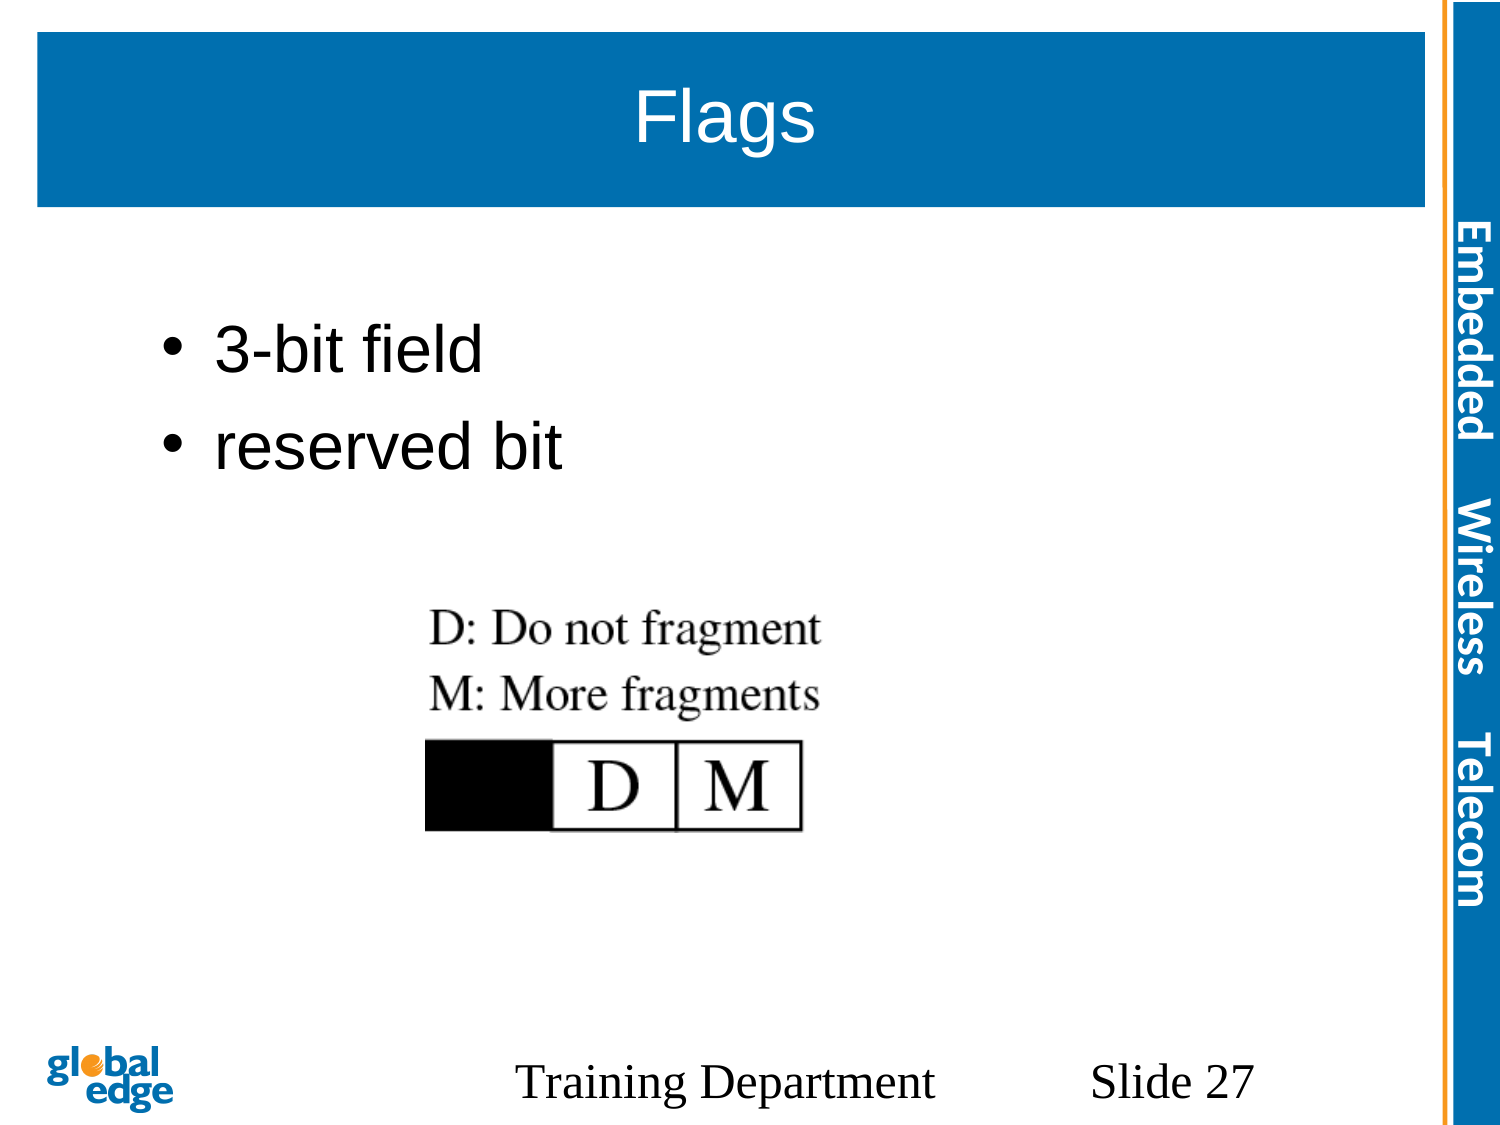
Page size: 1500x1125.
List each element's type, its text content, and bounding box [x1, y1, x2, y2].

picture [34, 1034, 161, 1125]
picture [425, 599, 823, 833]
title Flags [88, 64, 1361, 162]
list 3-bit field reserved bit [161, 305, 1500, 1125]
